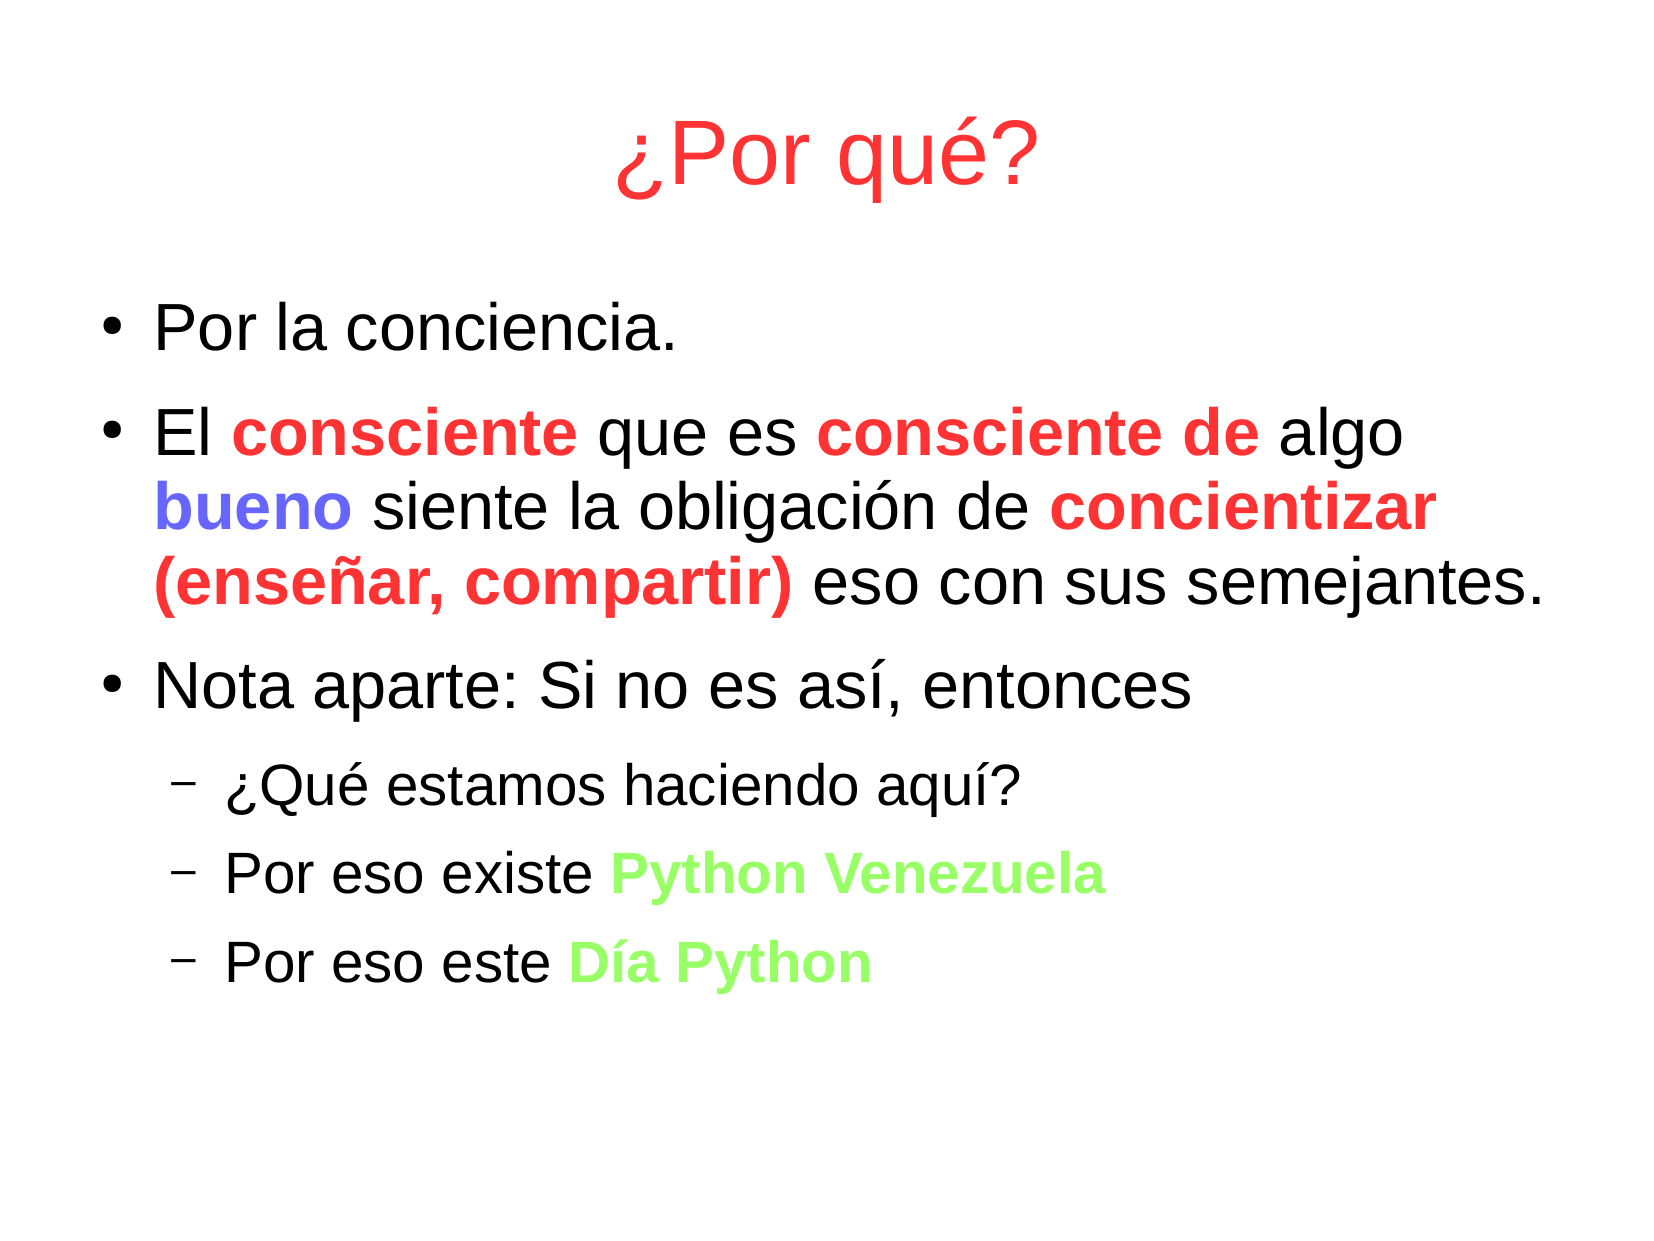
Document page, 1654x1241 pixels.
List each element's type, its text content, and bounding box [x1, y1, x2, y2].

title ¿Por qué? [82, 49, 1571, 257]
list Por la conciencia. El consciente que es consciente de algo bueno siente la obligación de concientizar (enseñar, compartir) eso con sus semejantes. Nota aparte: Si no es así, entonces ¿Qué estamos haciendo aquí? Por eso existe Python Venezuela Por eso este Día Python [82, 290, 1571, 1010]
